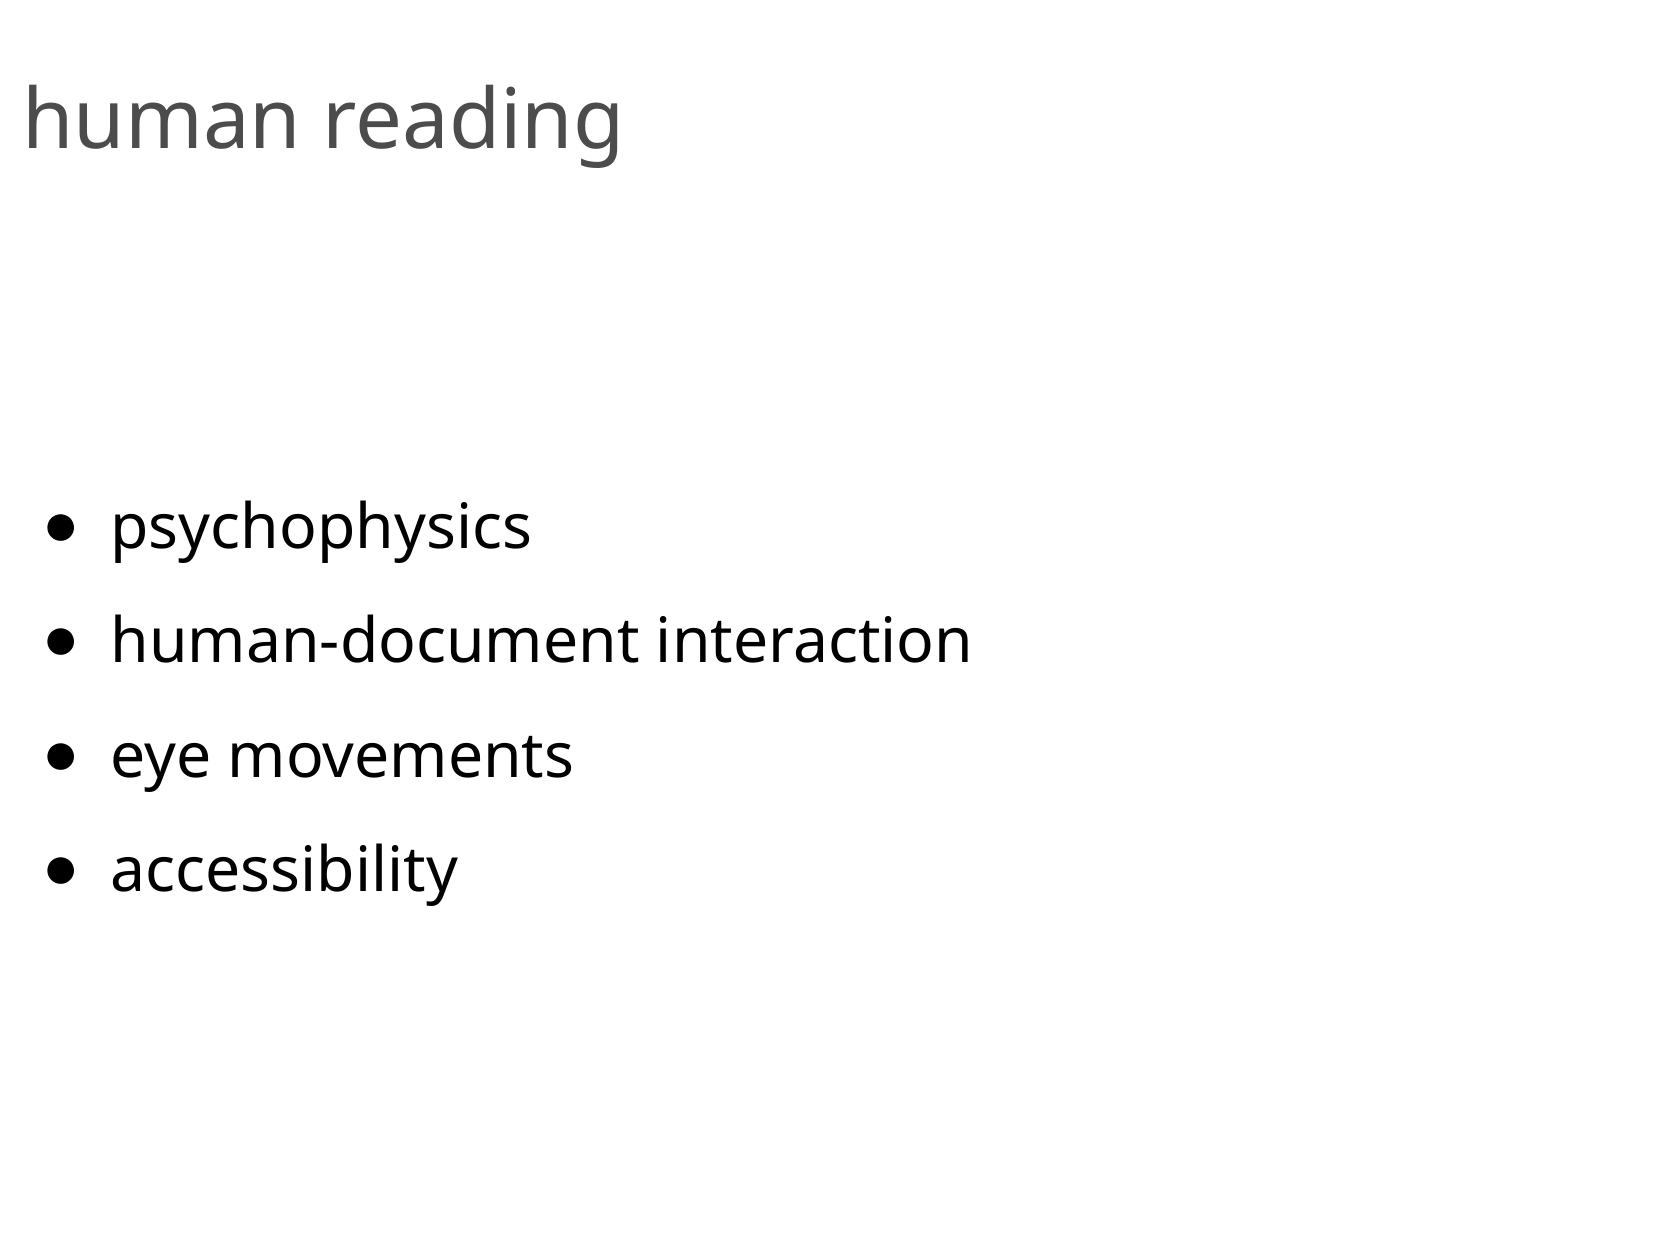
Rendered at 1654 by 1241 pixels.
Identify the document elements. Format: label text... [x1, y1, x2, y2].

list psychophysics human-document interaction eye movements accessibility [25, 226, 1654, 1166]
title human reading [22, 26, 1654, 205]
